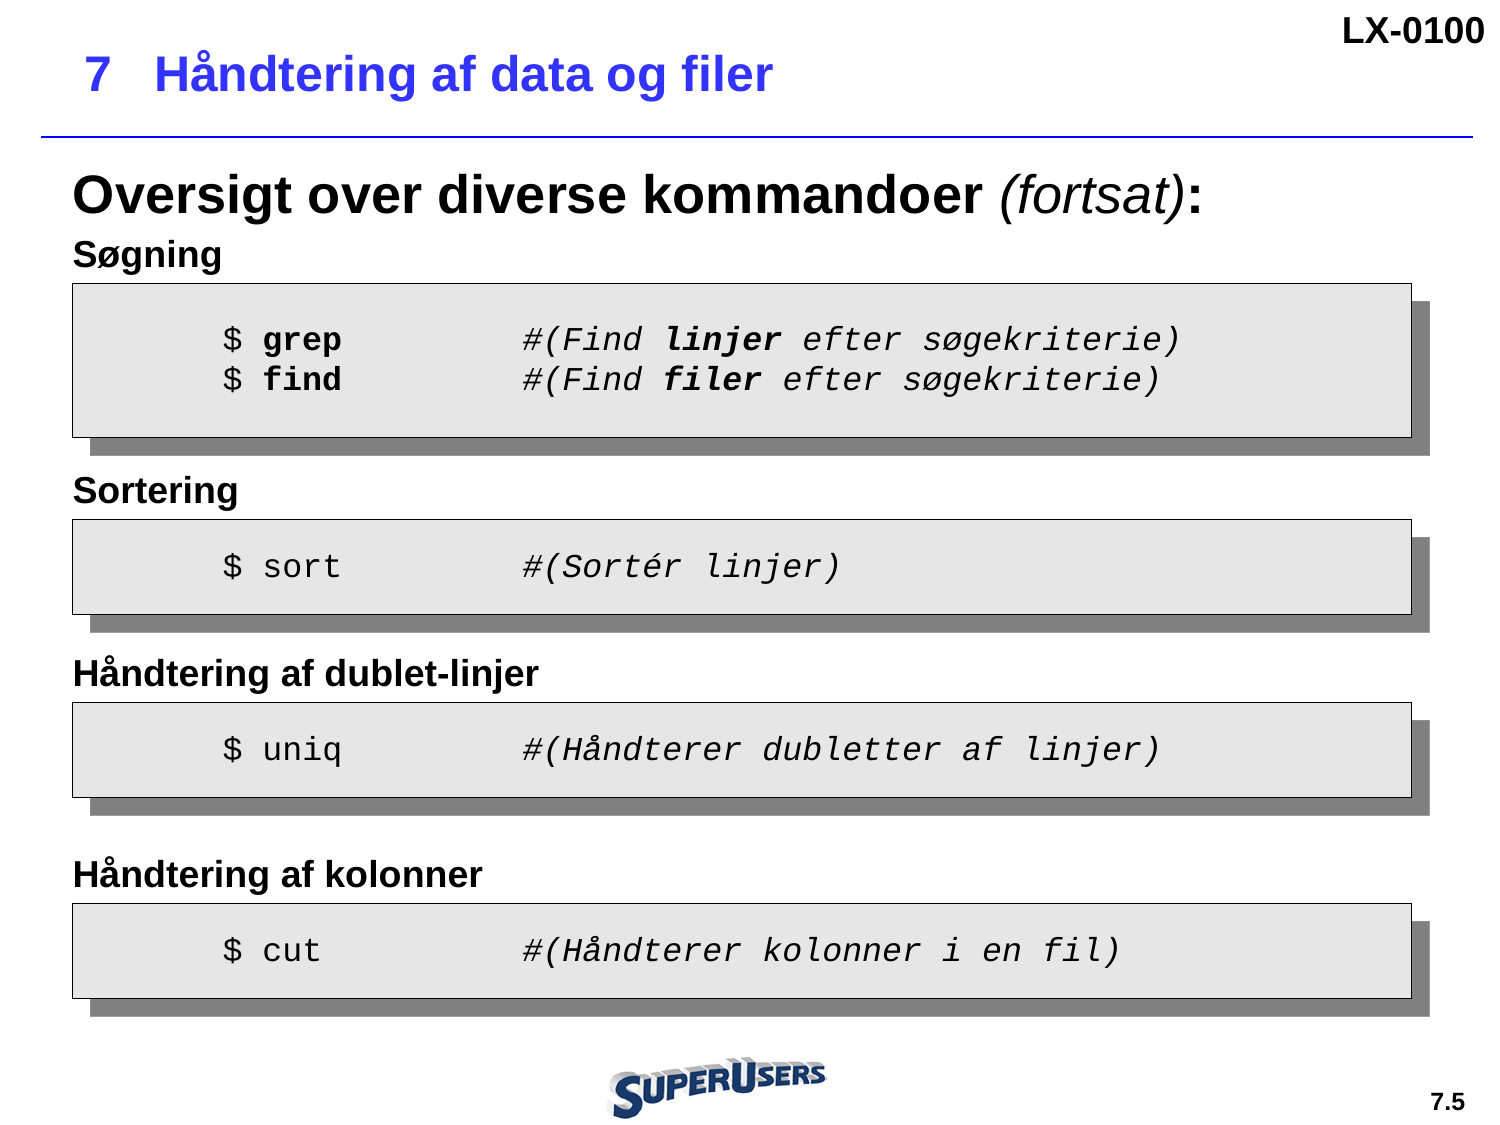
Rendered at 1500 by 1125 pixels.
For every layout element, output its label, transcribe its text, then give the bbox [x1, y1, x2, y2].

text_box $ grep #(Find linjer efter søgekriterie) $ find #(Find filer efter søgekriterie) [72, 283, 1412, 438]
text_box Håndtering af kolonner [72, 850, 959, 903]
text_box $ sort #(Sortér linjer) [72, 519, 1412, 615]
text_box $ uniq #(Håndterer dubletter af linjer) [72, 702, 1412, 798]
title 7 Håndtering af data og filer [76, 39, 1424, 126]
text_box Søgning [72, 230, 959, 288]
text_box Håndtering af dublet-linjer [72, 649, 959, 708]
text_box $ cut #(Håndterer kolonner i en fil) [72, 903, 1412, 999]
text_box Sortering [72, 466, 959, 525]
picture [605, 1057, 827, 1122]
list Oversigt over diverse kommandoer (fortsat): [59, 160, 1388, 237]
